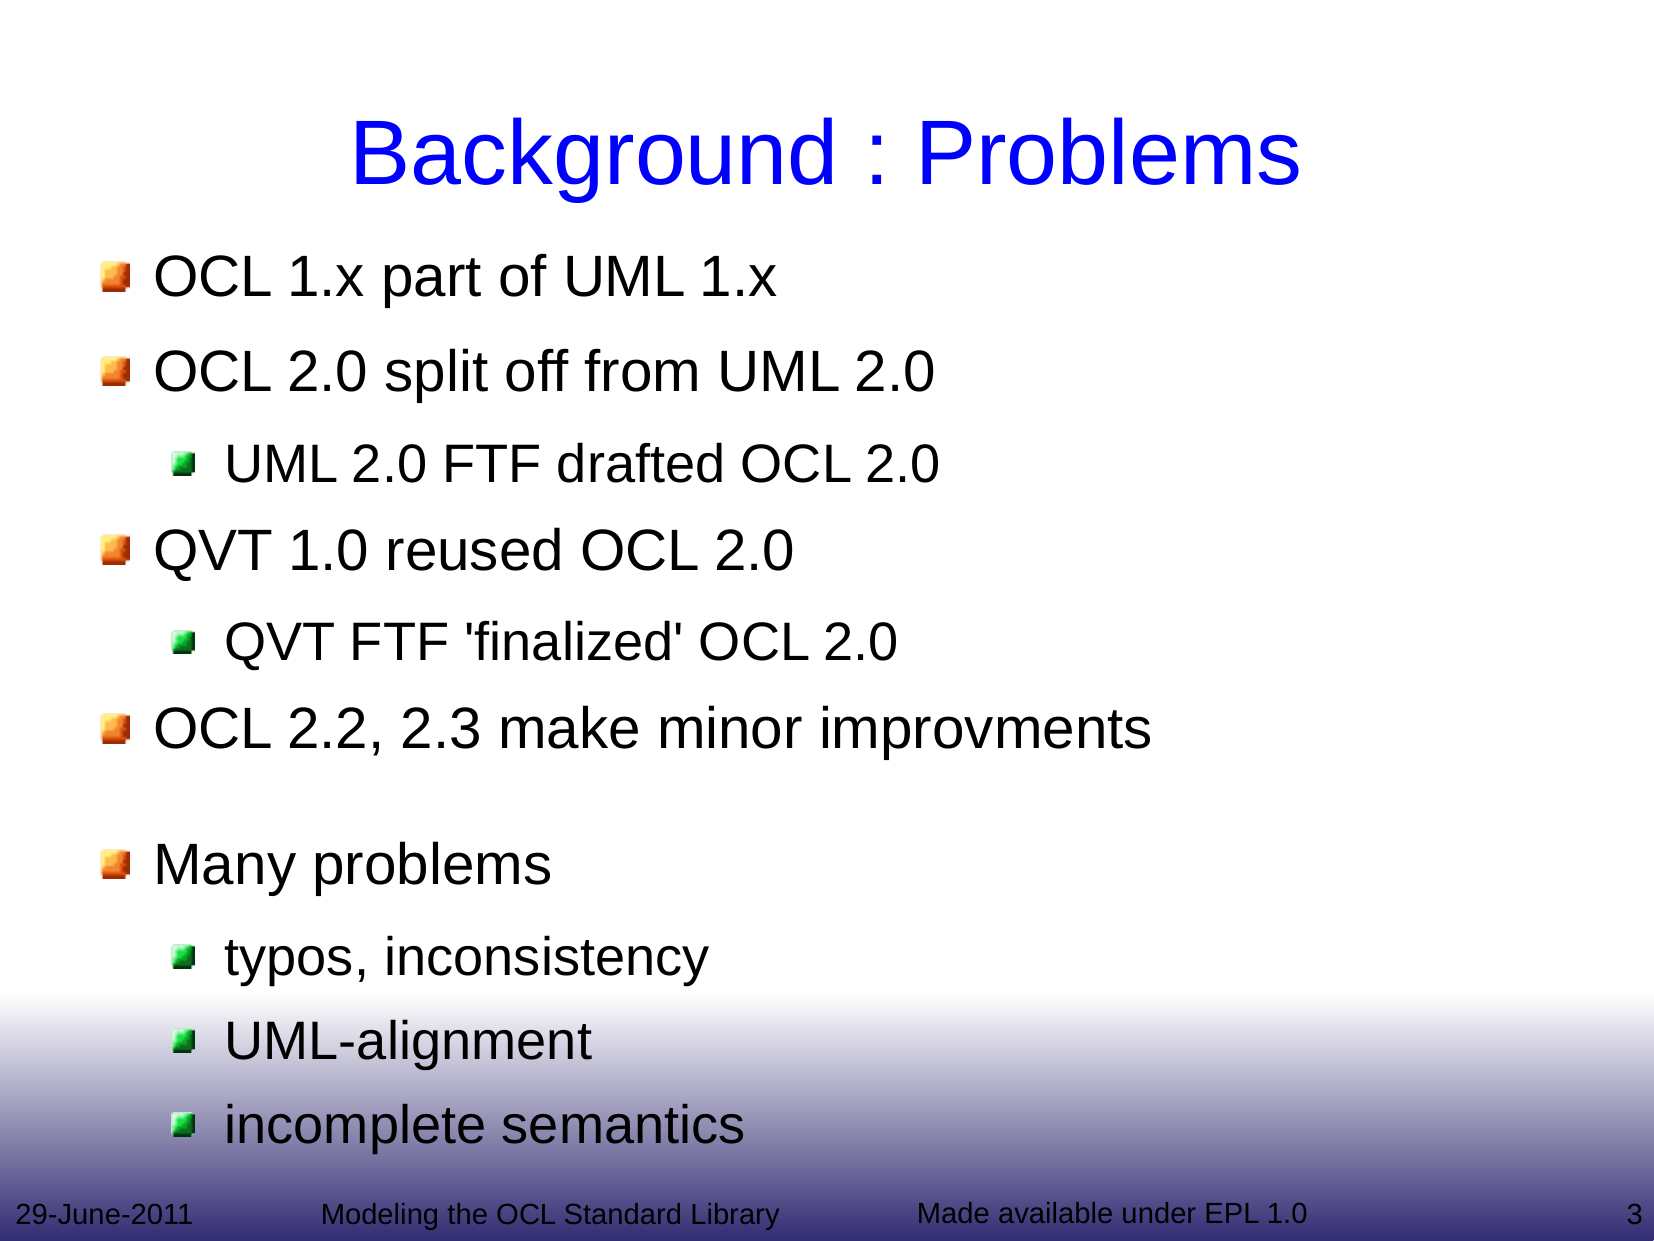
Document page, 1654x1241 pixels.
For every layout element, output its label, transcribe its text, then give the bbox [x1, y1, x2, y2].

list OCL 1.x part of UML 1.x OCL 2.0 split off from UML 2.0 UML 2.0 FTF drafted OCL 2.0 QVT 1.0 reused OCL 2.0 QVT FTF 'finalized' OCL 2.0 OCL 2.2, 2.3 make minor improvments Many problems typos, inconsistency UML-alignment incomplete semantics [82, 243, 1571, 1198]
title Background : Problems [82, 49, 1571, 243]
